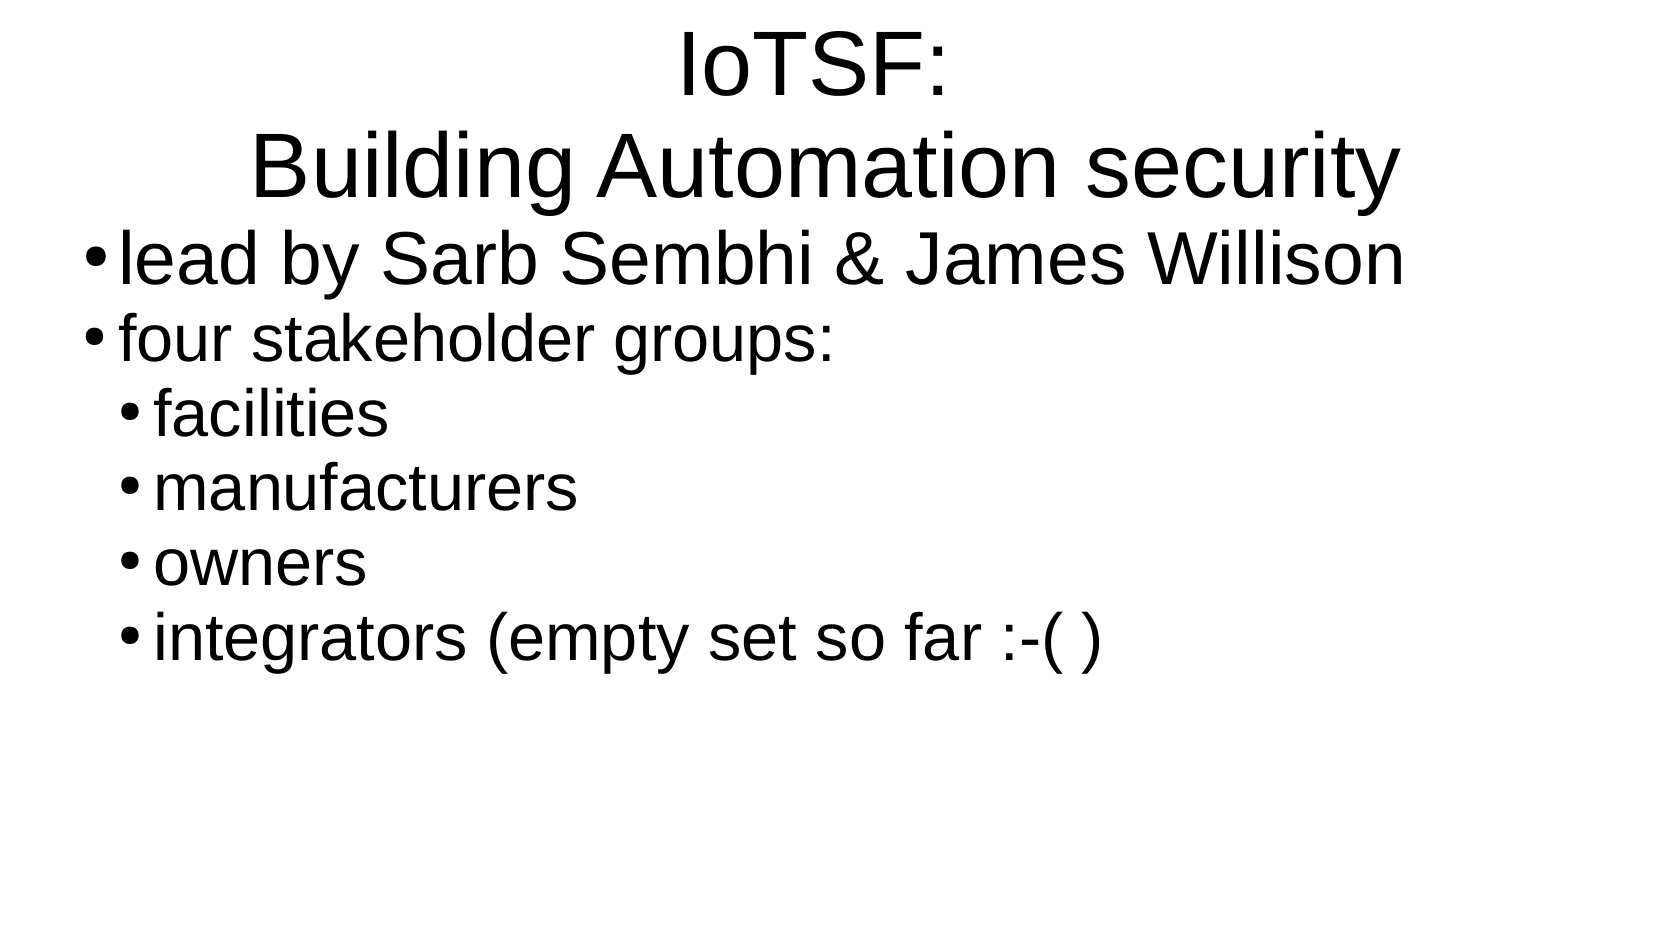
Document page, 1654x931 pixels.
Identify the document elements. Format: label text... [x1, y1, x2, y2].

subtitle lead by Sarb Sembhi & James Willison four stakeholder groups: facilities manufacturers owners integrators (empty set so far :-( ) [82, 216, 1571, 757]
title IoTSF: Building Automation security [82, 12, 1571, 216]
